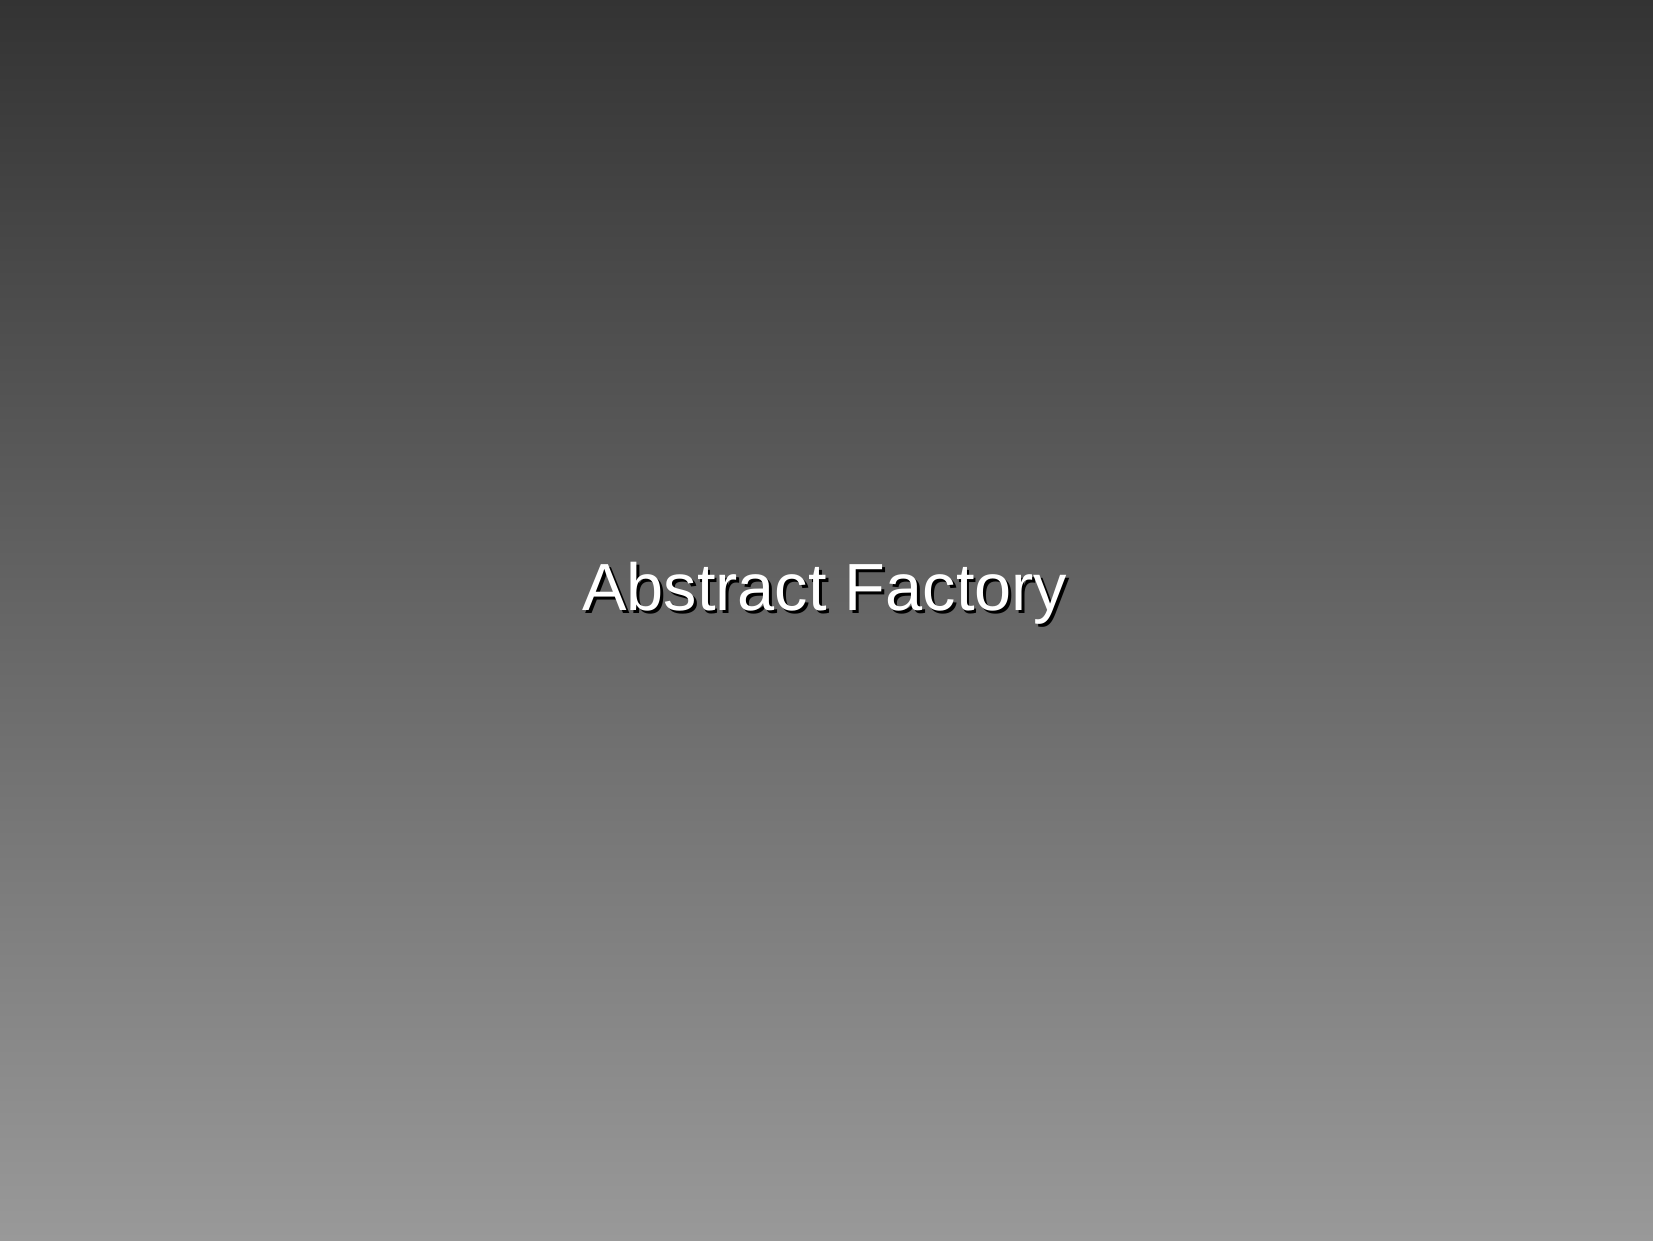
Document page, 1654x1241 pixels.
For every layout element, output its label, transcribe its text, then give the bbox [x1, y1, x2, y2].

subtitle Abstract Factory [37, 49, 1613, 1126]
